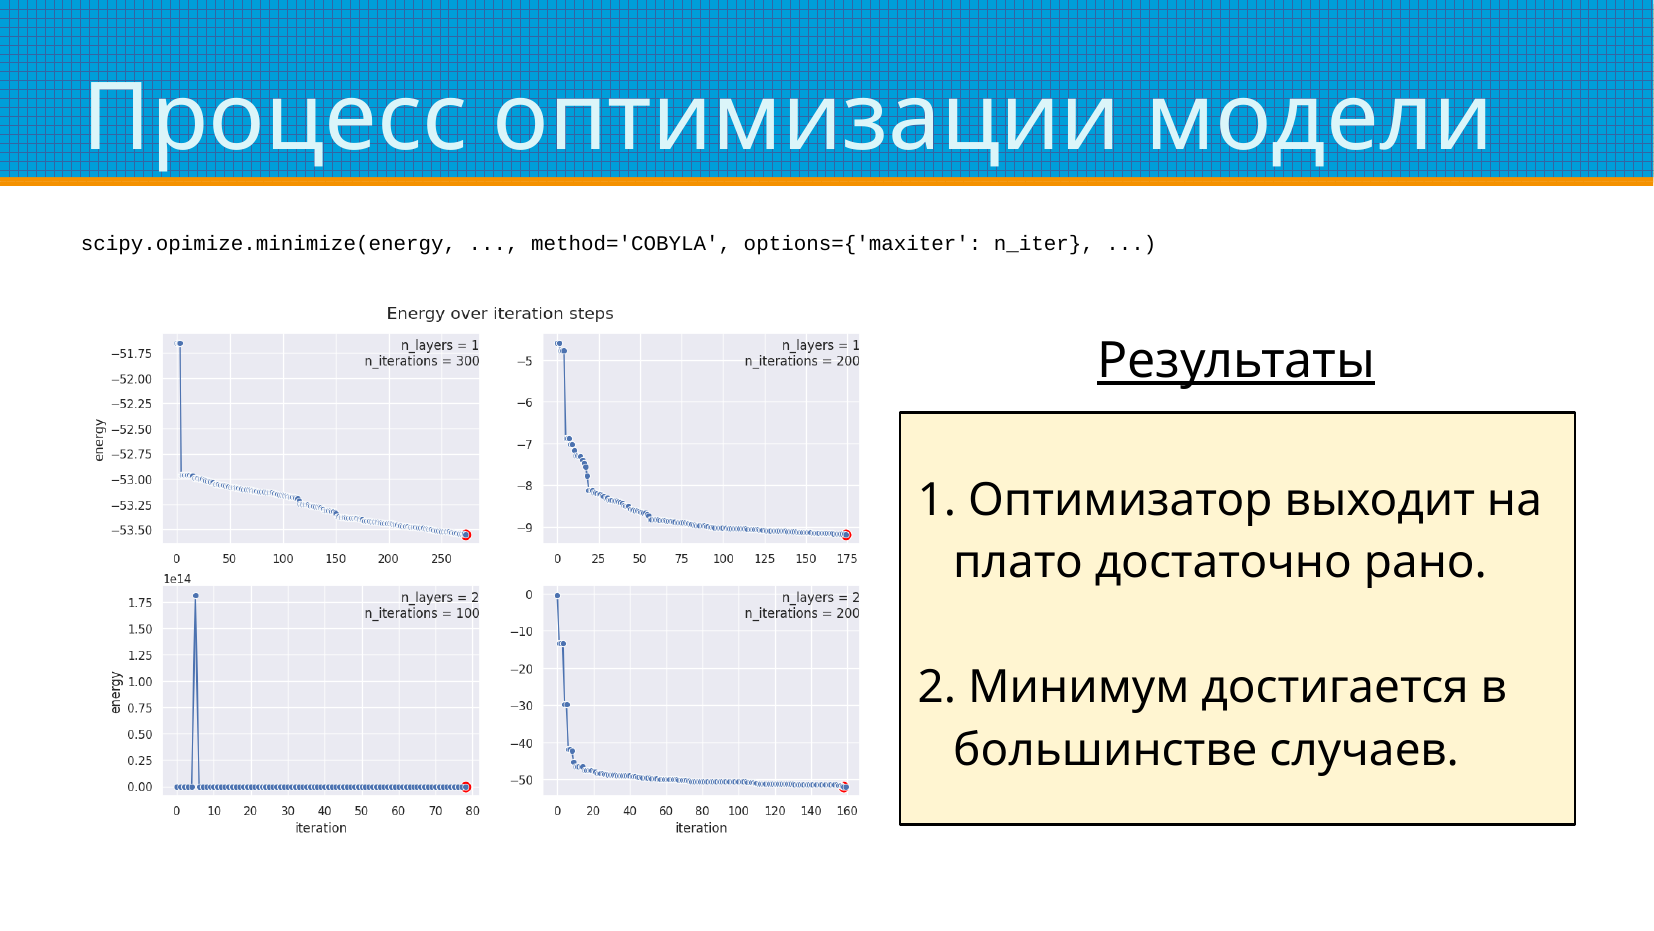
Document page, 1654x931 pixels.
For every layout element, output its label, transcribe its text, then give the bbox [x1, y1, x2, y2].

text_box Результаты [1091, 317, 1373, 398]
title Процесс оптимизации модели [82, 14, 1571, 178]
text_box scipy.opimize.minimize(energy, ..., method='COBYLA', options={'maxiter': n_iter}, ...) [75, 227, 1158, 263]
picture [85, 299, 867, 842]
text_box Оптимизатор выходит на плато достаточно рано. Минимум достигается в большинстве случаев. [911, 453, 1654, 792]
text_box [900, 412, 1576, 825]
